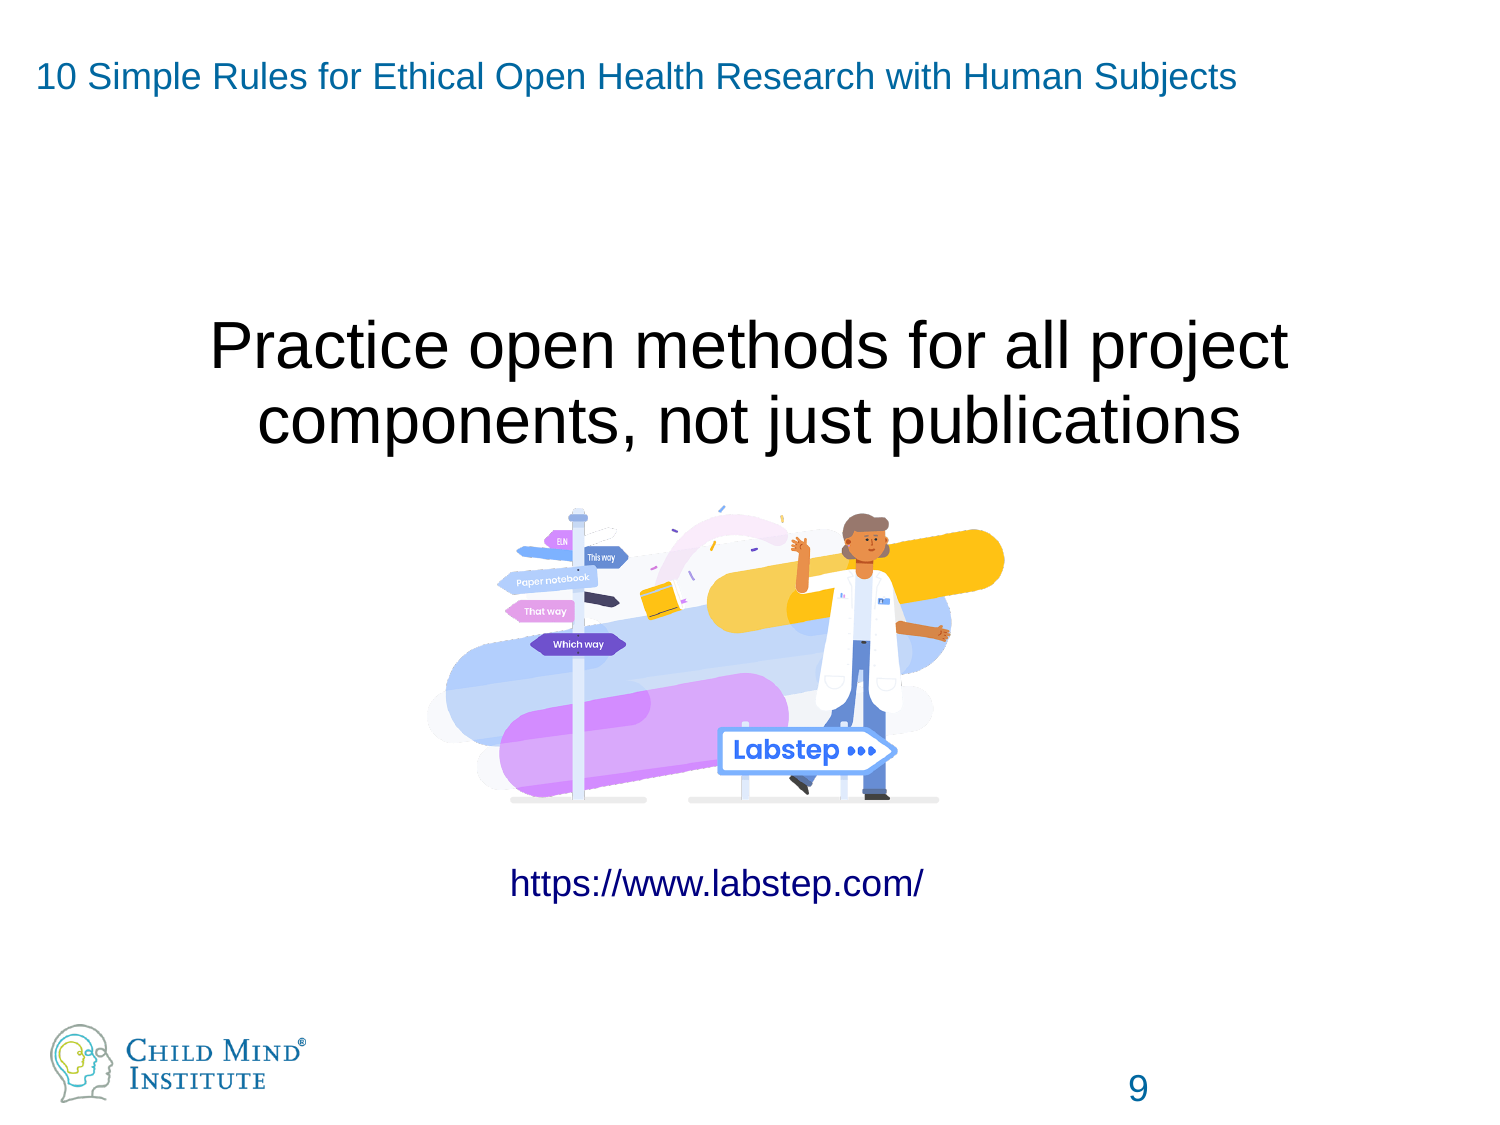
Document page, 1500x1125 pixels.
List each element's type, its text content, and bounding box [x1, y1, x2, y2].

picture [50, 1024, 306, 1103]
subtitle Practice open methods for all project components, not just publications [37, 308, 1463, 956]
slide_number <number> [1113, 1056, 1475, 1102]
picture [408, 432, 1047, 843]
text_box https://www.labstep.com/ [495, 855, 940, 912]
title 10 Simple Rules for Ethical Open Health Research with Human Subjects [35, 10, 1463, 146]
